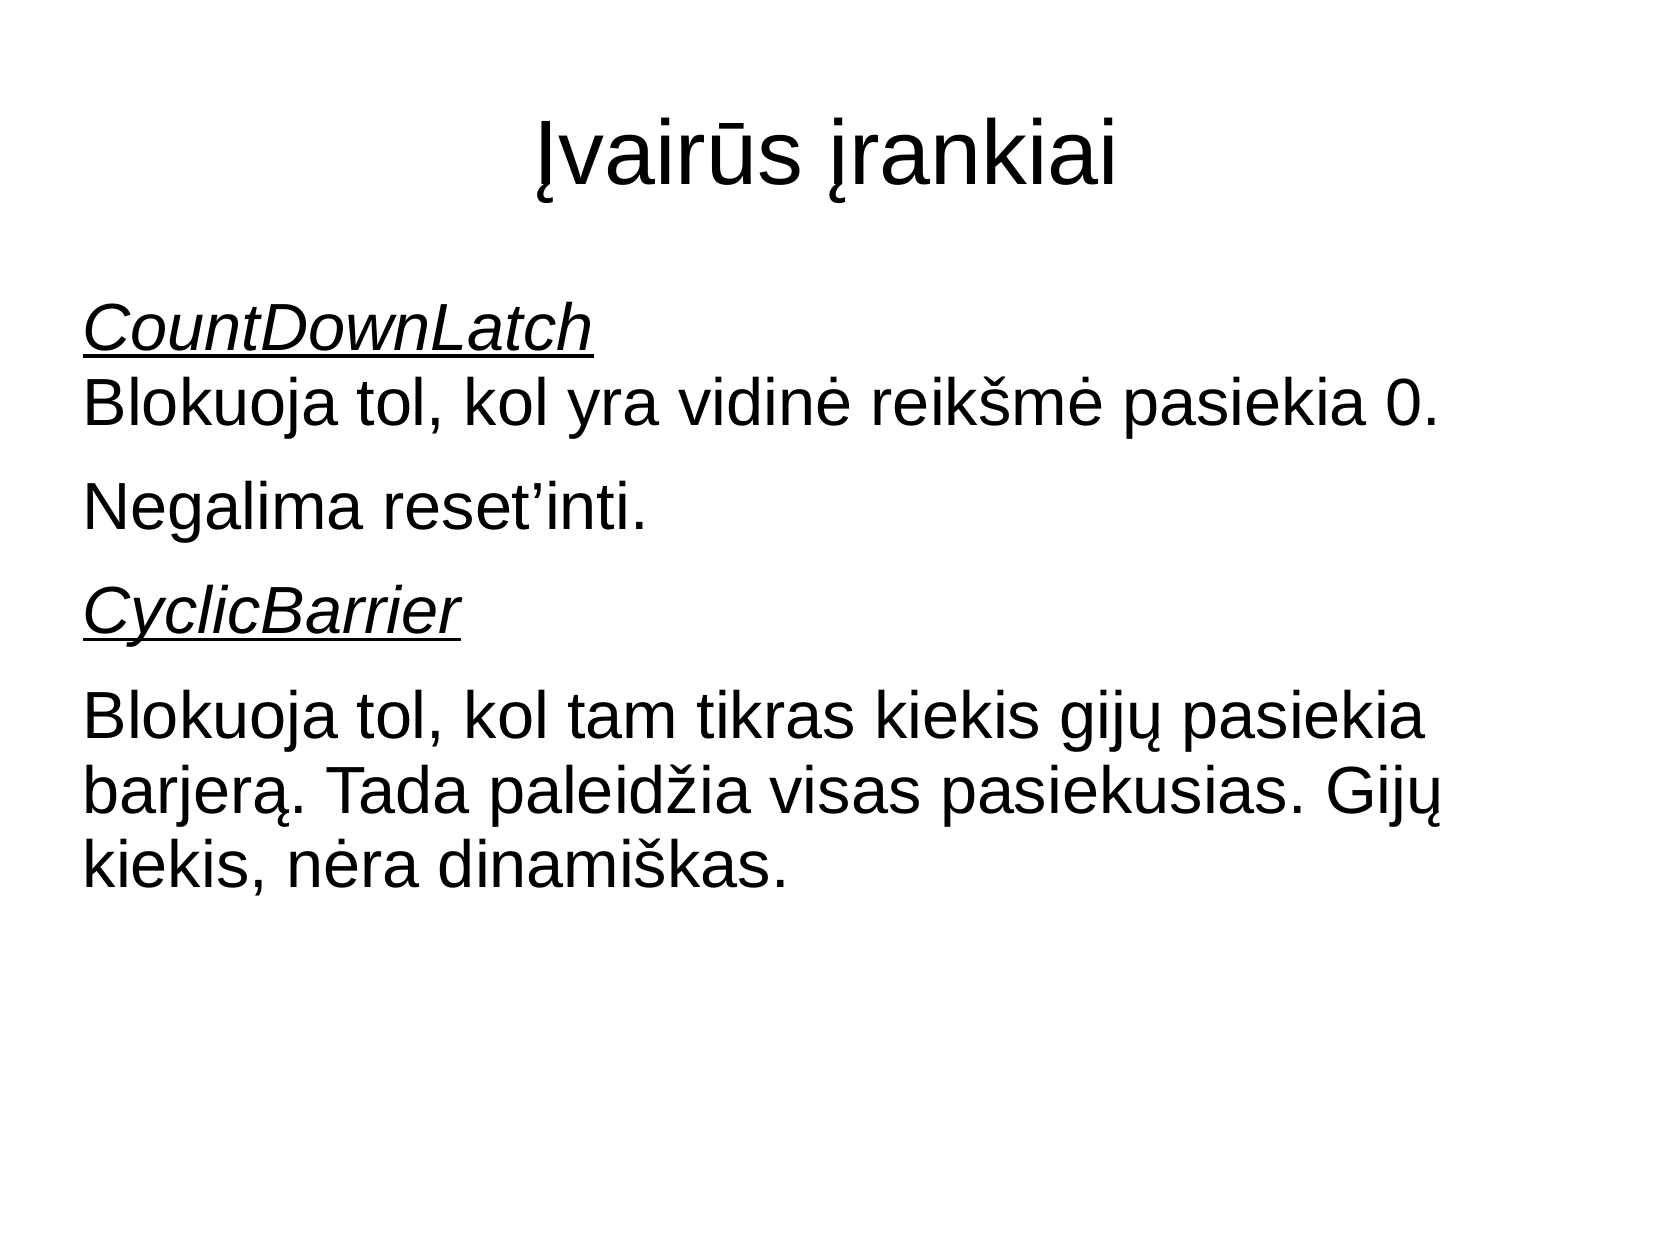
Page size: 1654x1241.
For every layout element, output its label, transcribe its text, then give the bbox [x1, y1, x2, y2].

title Įvairūs įrankiai [82, 49, 1571, 257]
list CountDownLatch Blokuoja tol, kol yra vidinė reikšmė pasiekia 0. Negalima reset’inti. CyclicBarrier Blokuoja tol, kol tam tikras kiekis gijų pasiekia barjerą. Tada paleidžia visas pasiekusias. Gijų kiekis, nėra dinamiškas. [82, 290, 1571, 1010]
